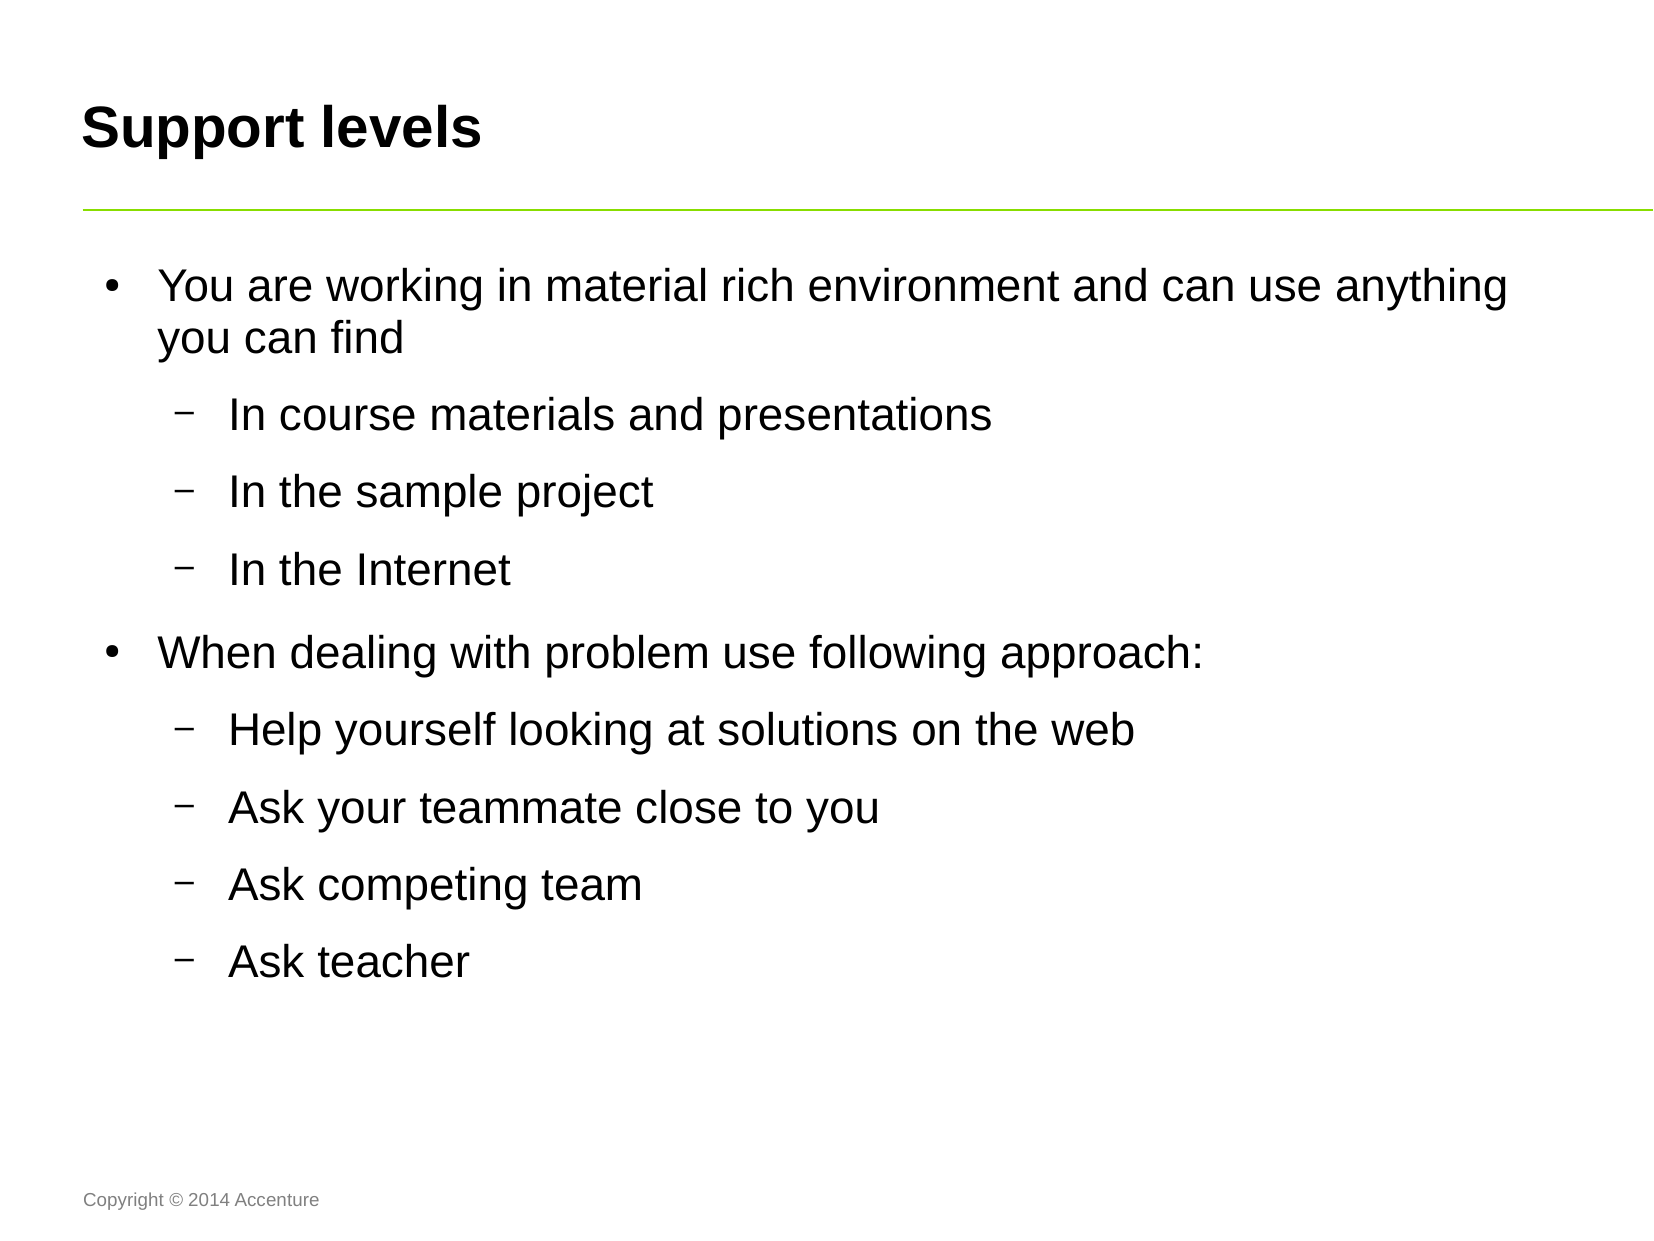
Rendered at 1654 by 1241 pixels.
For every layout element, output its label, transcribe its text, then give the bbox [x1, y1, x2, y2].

title Support levels [81, 56, 1653, 199]
list You are working in material rich environment and can use anything you can find In course materials and presentations In the sample project In the Internet When dealing with problem use following approach: Help yourself looking at solutions on the web Ask your teammate close to you Ask competing team Ask teacher [86, 260, 1575, 1171]
